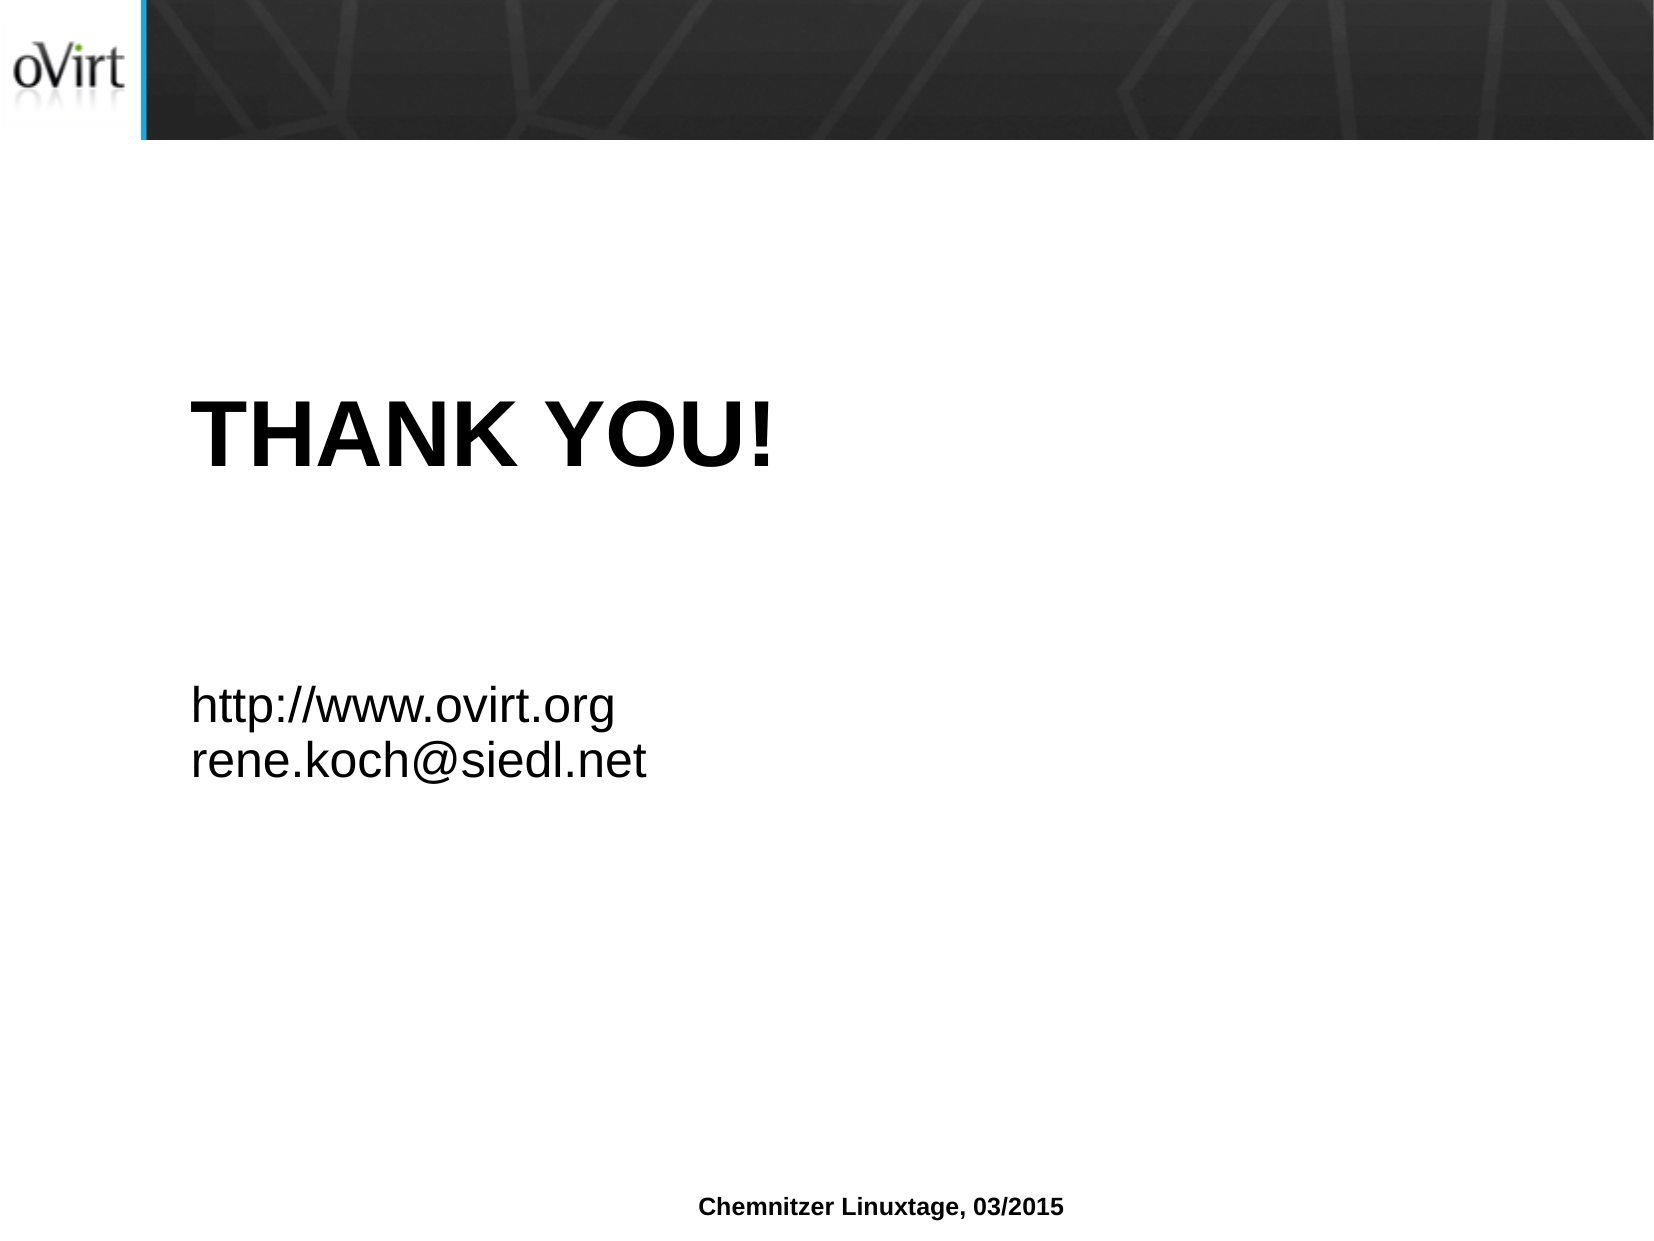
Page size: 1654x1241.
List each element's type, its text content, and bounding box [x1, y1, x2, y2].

picture [0, 0, 1654, 140]
text_box http://www.ovirt.org rene.koch@siedl.net [176, 669, 1549, 852]
text_box THANK YOU! [175, 374, 1549, 510]
